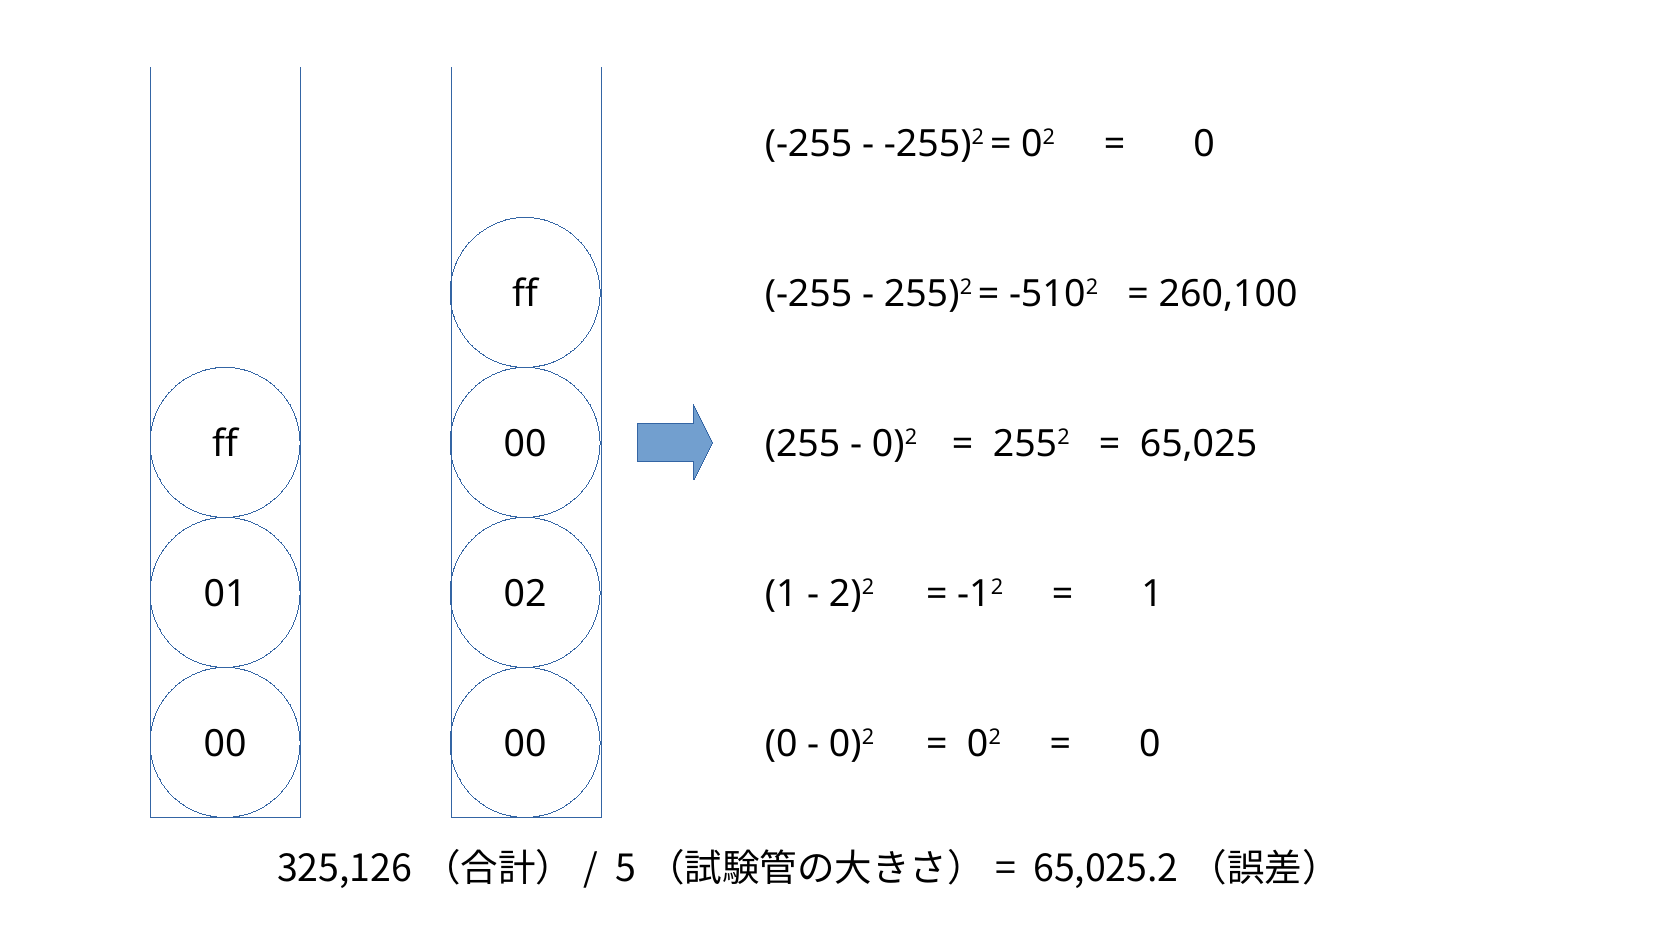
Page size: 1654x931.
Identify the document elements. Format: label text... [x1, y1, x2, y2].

text_box 00 [452, 667, 601, 817]
text_box ff [452, 217, 601, 368]
text_box (-255 - -255)2 = 02 = 0 [750, 67, 1426, 217]
text_box ff [151, 367, 300, 518]
text_box (1 - 2)2 = -12 = 1 [750, 517, 1426, 667]
text_box (-255 - 255)2 = -5102 = 260,100 [750, 217, 1426, 367]
text_box 00 [452, 367, 601, 518]
text_box (255 - 0)2 = 2552 = 65,025 [750, 367, 1426, 517]
text_box 01 [151, 517, 300, 667]
text_box 00 [151, 667, 300, 817]
text_box 325,126（合計）/ 5（試験管の大きさ）= 65,025.2（誤差） [262, 830, 1363, 901]
text_box 02 [452, 517, 601, 668]
text_box (0 - 0)2 = 02 = 0 [750, 667, 1426, 818]
text_box [637, 404, 713, 480]
